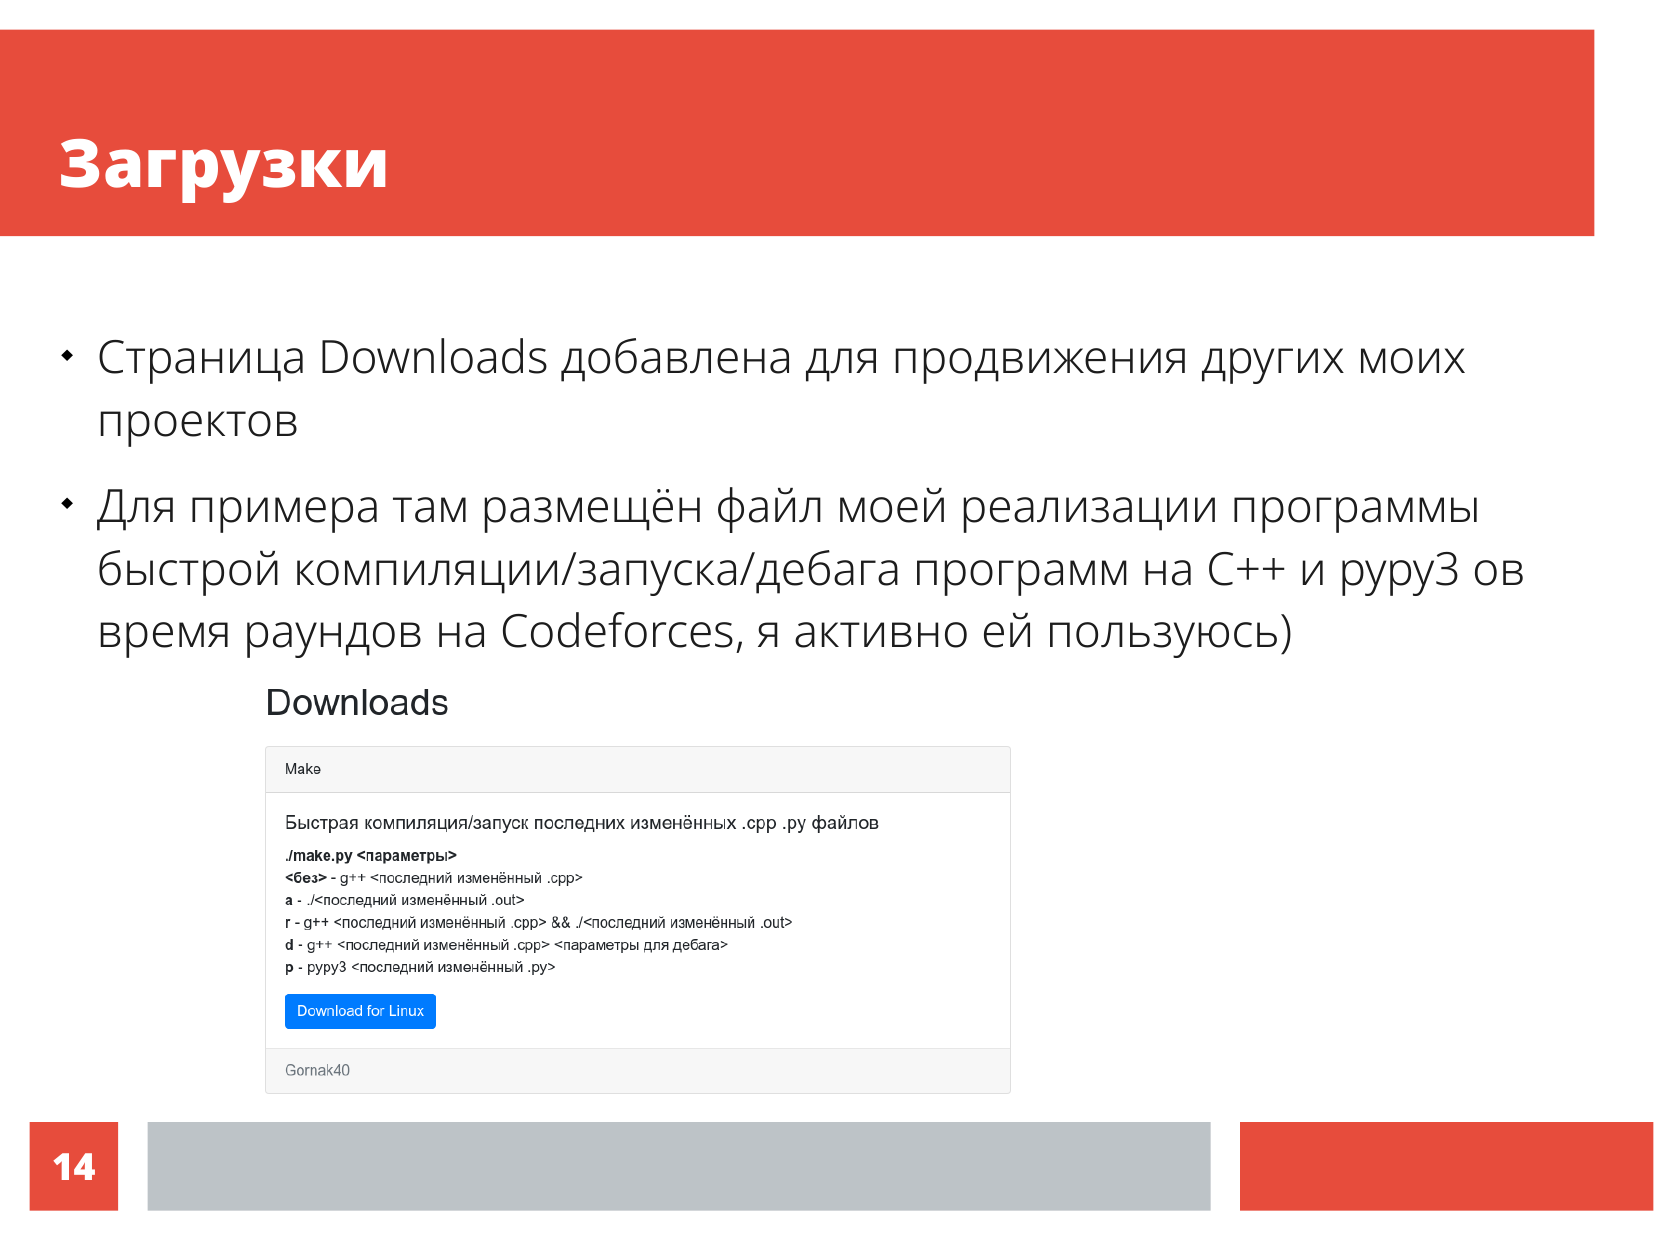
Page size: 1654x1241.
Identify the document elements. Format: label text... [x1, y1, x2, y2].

picture [248, 673, 1028, 1118]
list Страница Downloads добавлена для продвижения других моих проектов Для примера там размещён файл моей реализации программы быстрой компиляции/запуска/дебага программ на C++ и pypy3 ов время раундов на Codeforces, я активно ей пользуюсь) [26, 324, 1533, 1093]
title Загрузки [59, 59, 1595, 207]
